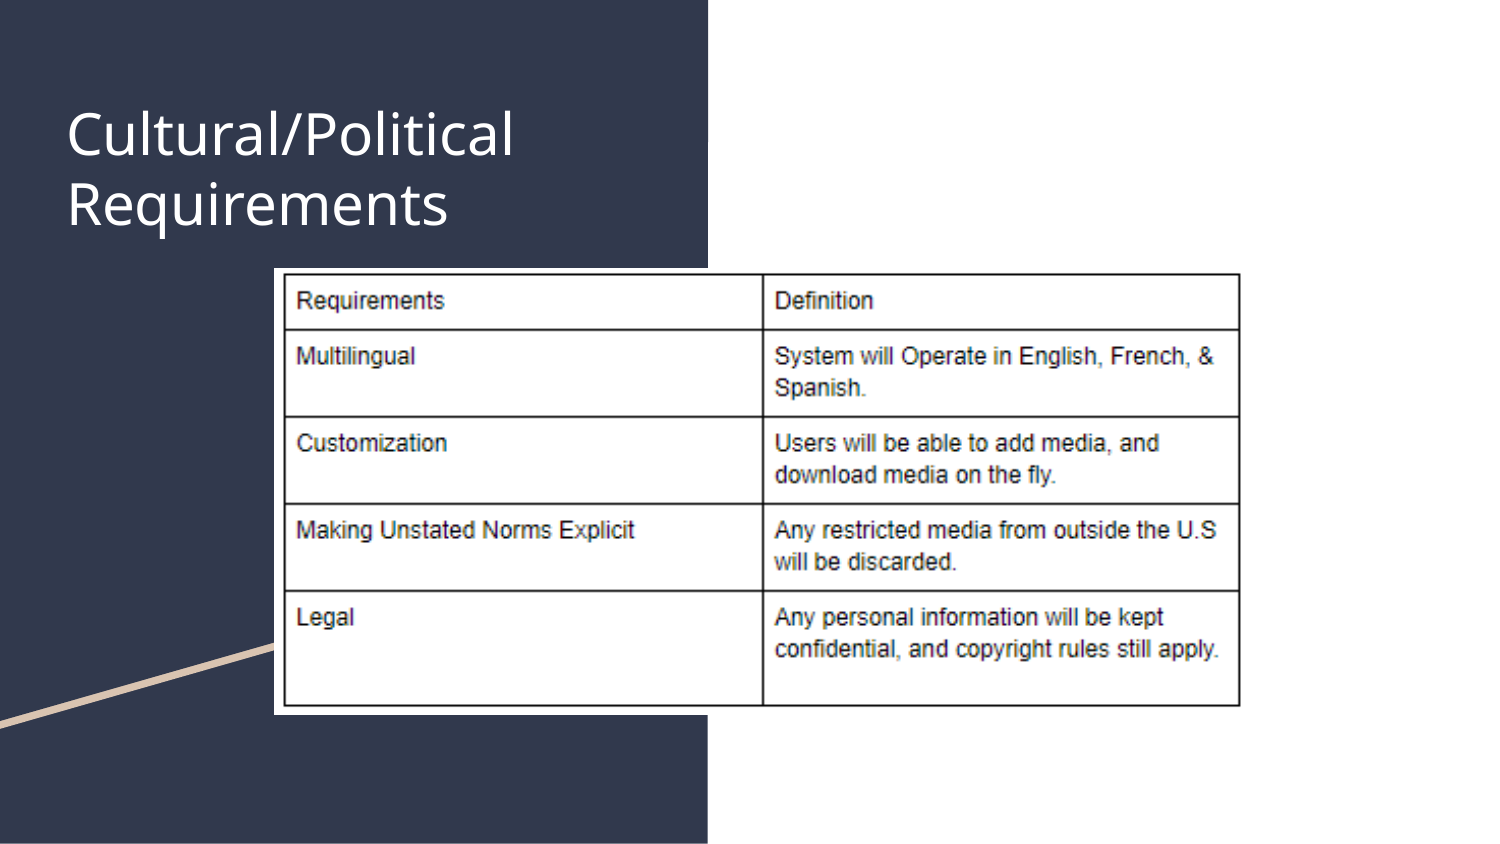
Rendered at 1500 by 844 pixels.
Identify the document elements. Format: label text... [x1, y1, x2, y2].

title Cultural/Political Requirements [51, 82, 660, 494]
picture [274, 268, 1249, 715]
